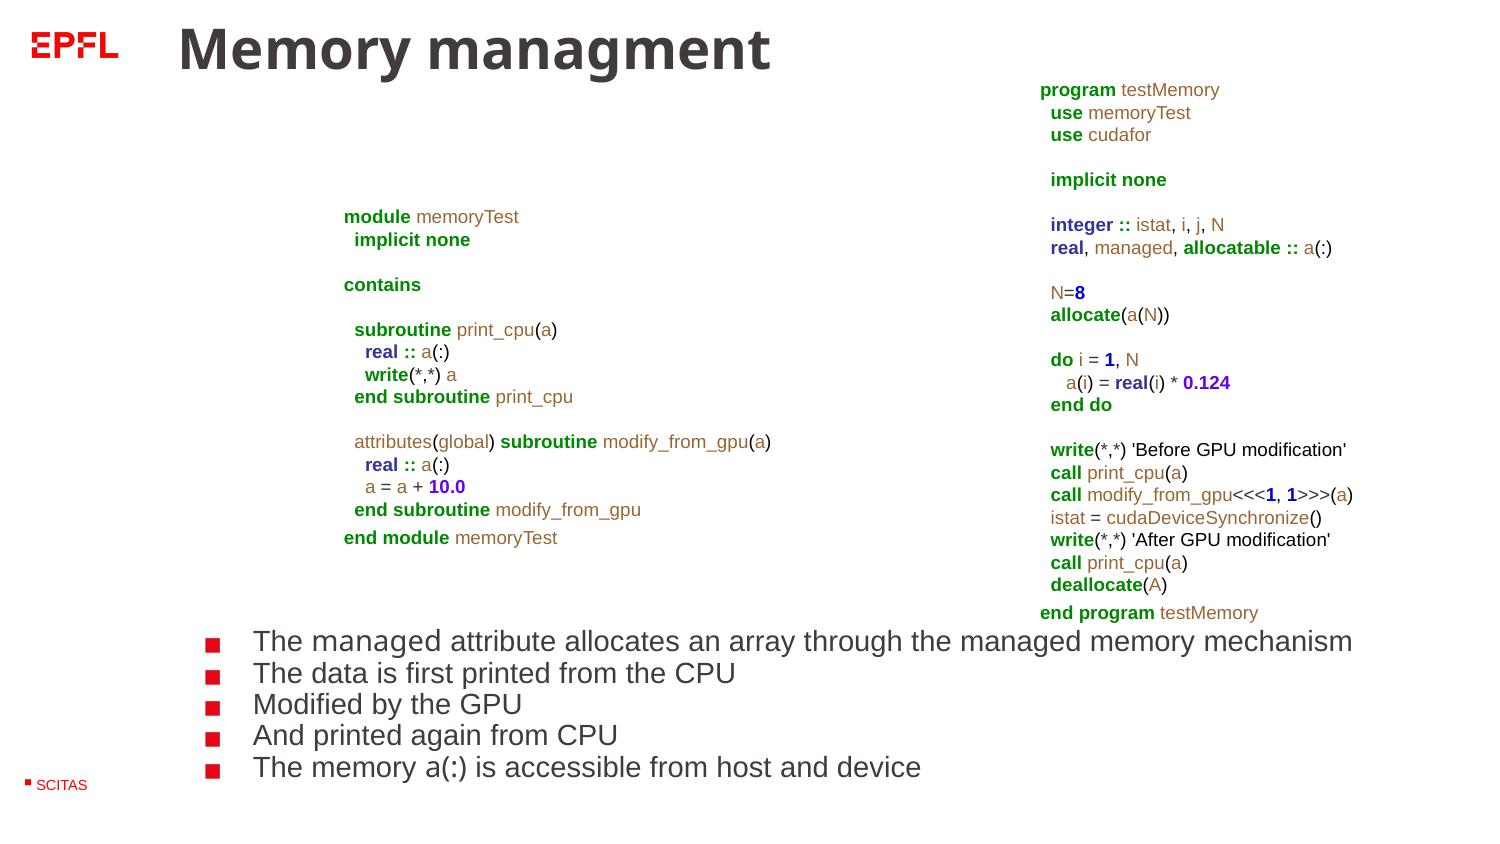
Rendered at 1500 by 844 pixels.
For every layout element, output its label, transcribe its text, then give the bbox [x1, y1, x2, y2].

list The managed attribute allocates an array through the managed memory mechanism The data is first printed from the CPU Modified by the GPU And printed again from CPU The memory a(:) is accessible from host and device [148, 619, 1416, 844]
text_box program testMemory use memoryTest use cudafor implicit none integer :: istat, i, j, N real, managed, allocatable :: a(:) N=8 allocate(a(N)) do i = 1, N a(i) = real(i) * 0.124 end do write(*,*) 'Before GPU modification' call print_cpu(a) call modify_from_gpu<<<1, 1>>>(a) istat = cudaDeviceSynchronize() write(*,*) 'After GPU modification' call print_cpu(a) deallocate(A) end program testMemory [1025, 62, 1388, 619]
title Memory managment [148, 21, 1416, 198]
text_box module memoryTest implicit none contains subroutine print_cpu(a) real :: a(:) write(*,*) a end subroutine print_cpu attributes(global) subroutine modify_from_gpu(a) real :: a(:) a = a + 10.0 end subroutine modify_from_gpu end module memoryTest [328, 190, 821, 564]
picture [21, 21, 129, 69]
